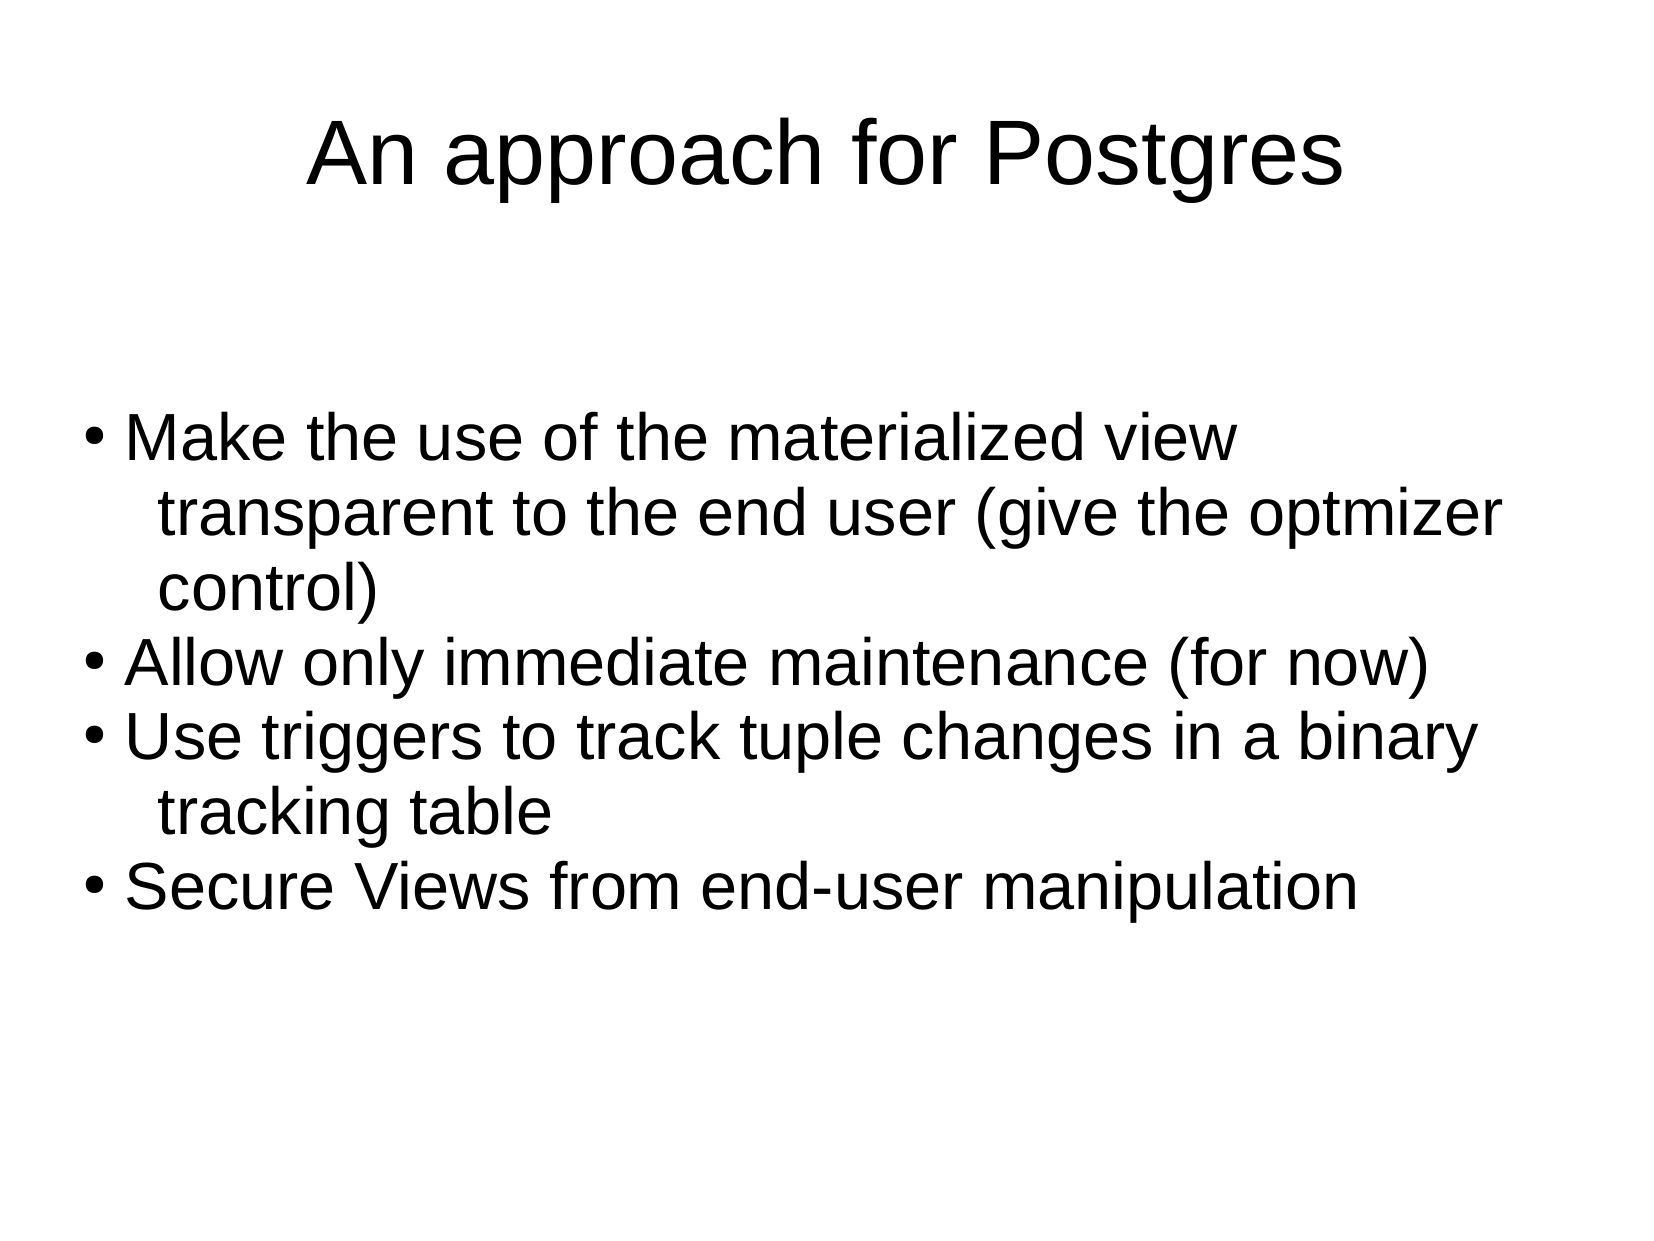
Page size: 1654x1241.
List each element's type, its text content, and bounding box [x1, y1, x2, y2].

title An approach for Postgres [82, 56, 1571, 250]
subtitle Make the use of the materialized view transparent to the end user (give the optmizer control) Allow only immediate maintenance (for now) Use triggers to track tuple changes in a binary tracking table Secure Views from end-user manipulation [82, 297, 1571, 1102]
